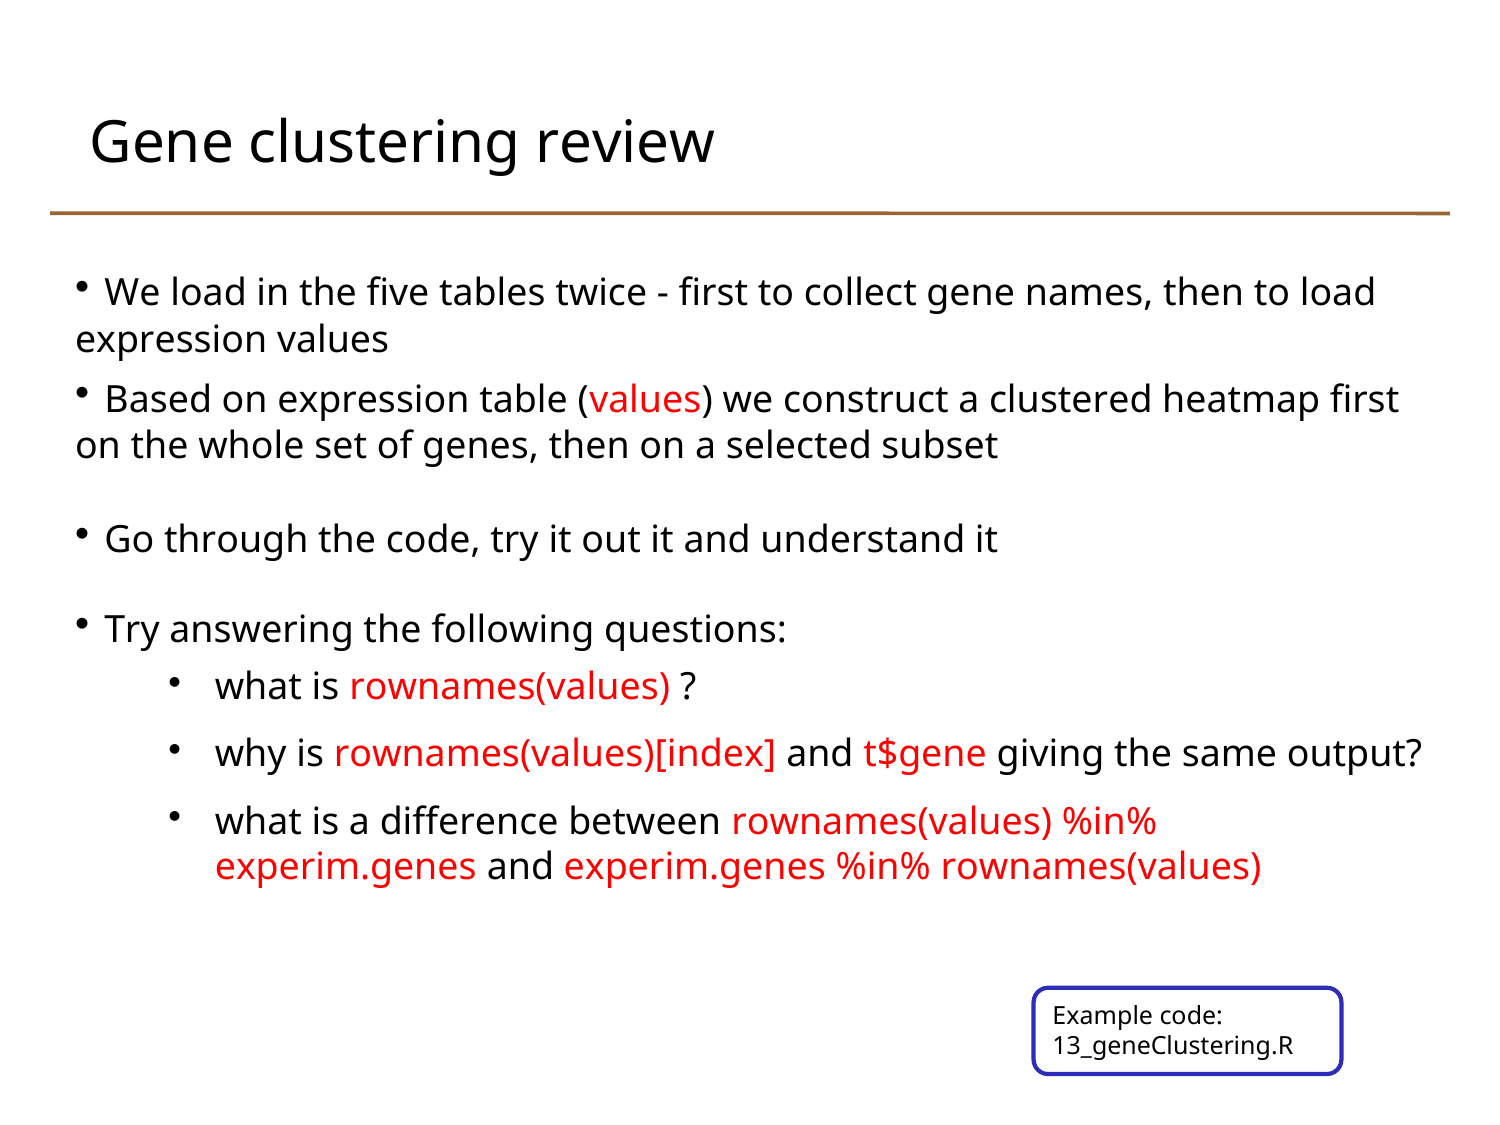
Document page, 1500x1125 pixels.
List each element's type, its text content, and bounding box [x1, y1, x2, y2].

text_box Example code: 13_geneClustering.R [1033, 987, 1342, 1075]
text_box Gene clustering review [74, 44, 1425, 233]
text_box We load in the five tables twice - first to collect gene names, then to load expression values Based on expression table (values) we construct a clustered heatmap first on the whole set of genes, then on a selected subset Go through the code, try it out it and understand it Try answering the following questions: what is rownames(values) ? why is rownames(values)[index] and t$gene giving the same output? what is a difference between rownames(values) %in% experim.genes and experim.genes %in% rownames(values) [74, 263, 1425, 1005]
